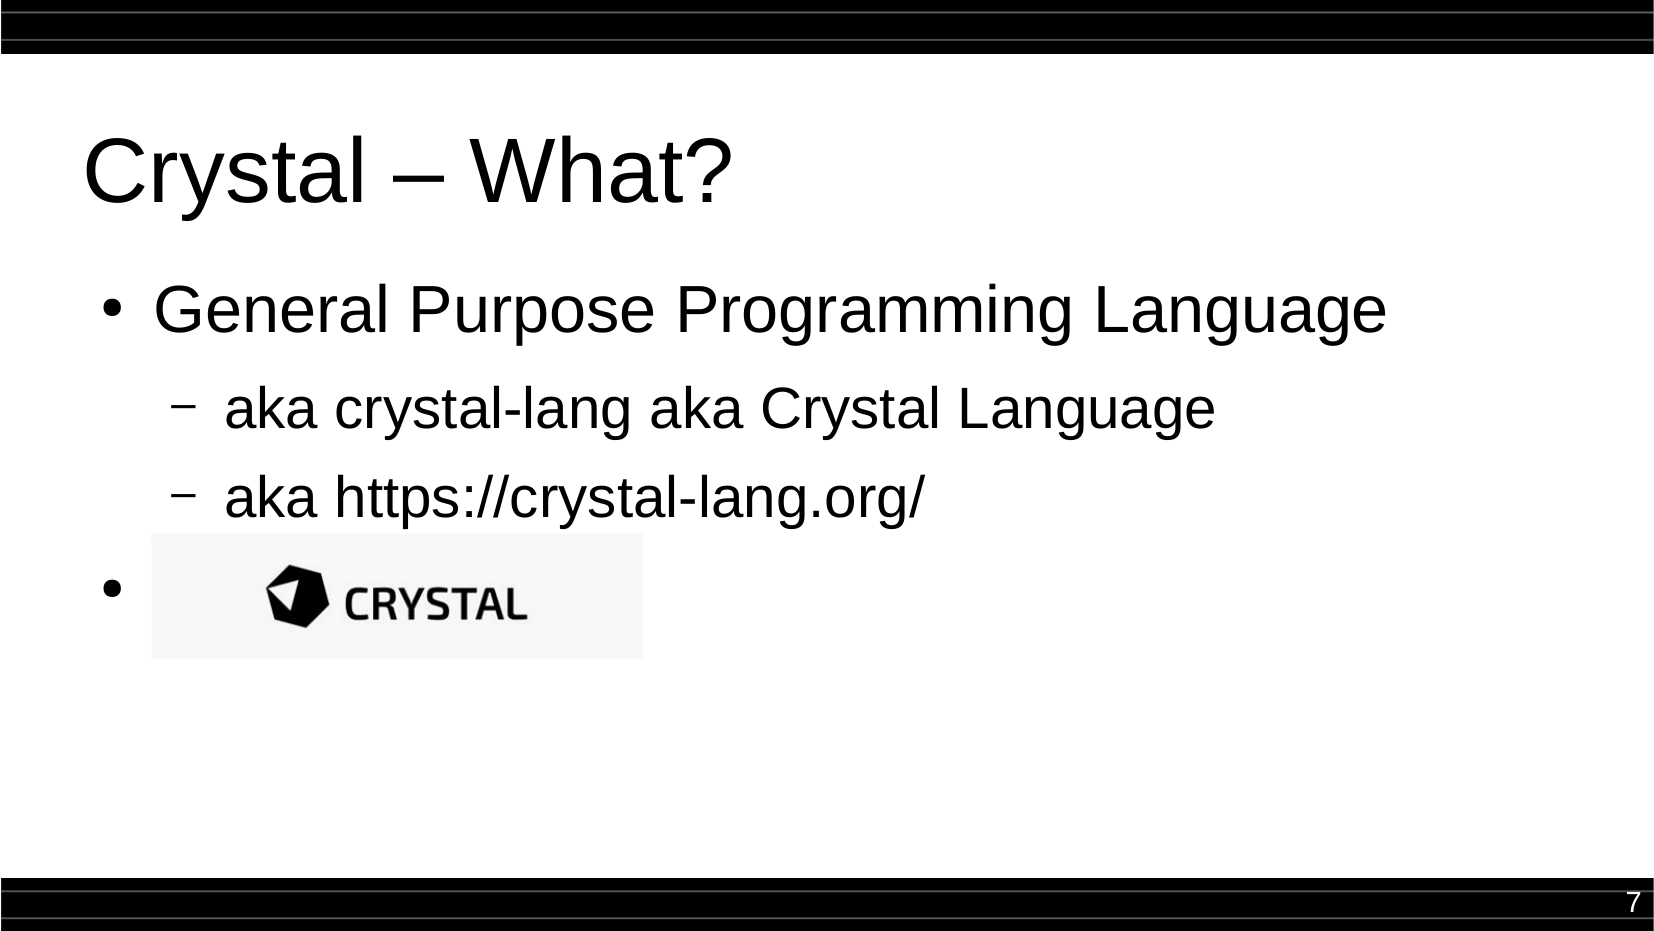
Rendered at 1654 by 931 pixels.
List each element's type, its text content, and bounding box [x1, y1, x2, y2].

picture [1, 878, 1654, 931]
picture [150, 532, 644, 661]
title Crystal – What? [82, 92, 1571, 249]
list General Purpose Programming Language aka crystal-lang aka Crystal Language aka https://crystal-lang.org/ [82, 271, 1571, 851]
picture [1, 0, 1654, 54]
